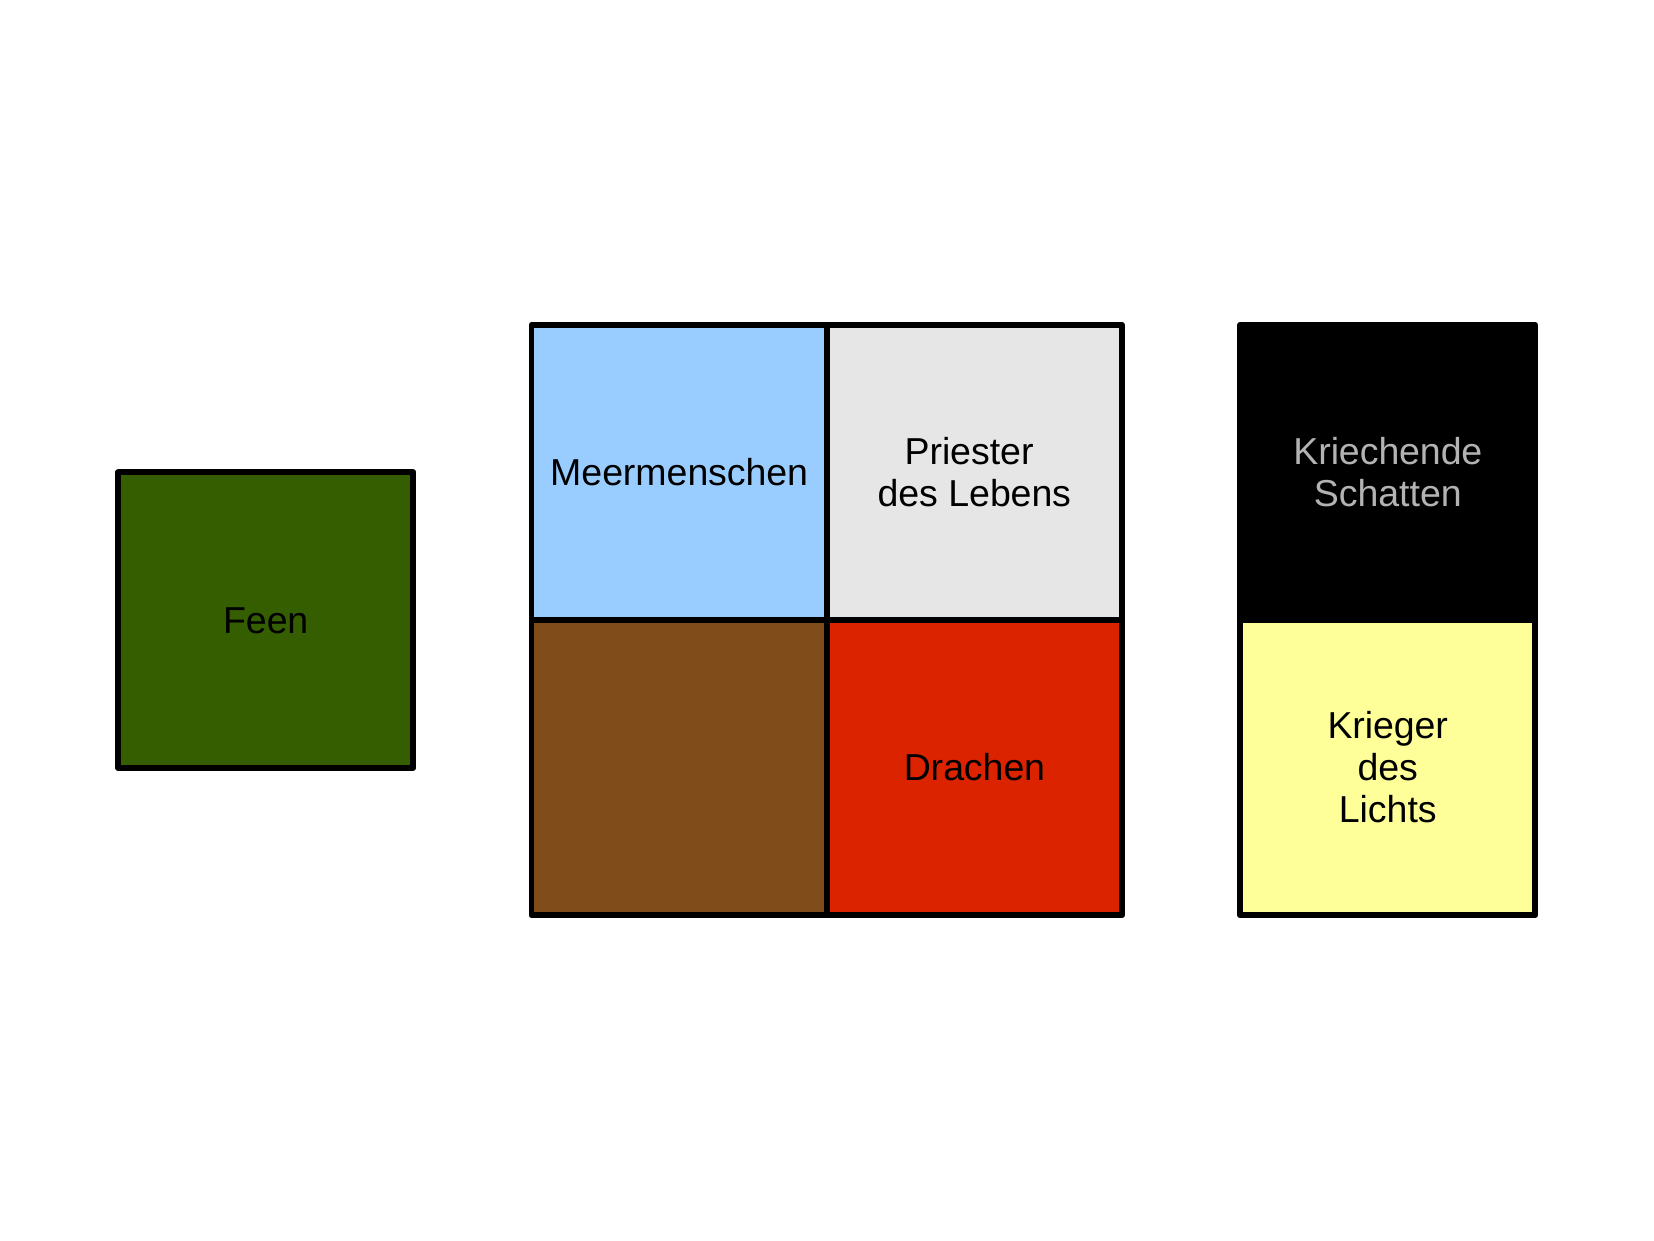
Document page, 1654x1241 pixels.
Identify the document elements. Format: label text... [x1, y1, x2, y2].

text_box Krieger des Lichts [1240, 621, 1536, 916]
text_box Priester des Lebens [827, 324, 1123, 620]
text_box Feen [118, 472, 414, 768]
text_box Kriechende Schatten [1240, 324, 1536, 621]
text_box Drachen [827, 620, 1123, 916]
text_box [531, 620, 827, 916]
text_box Meermenschen [531, 324, 827, 620]
